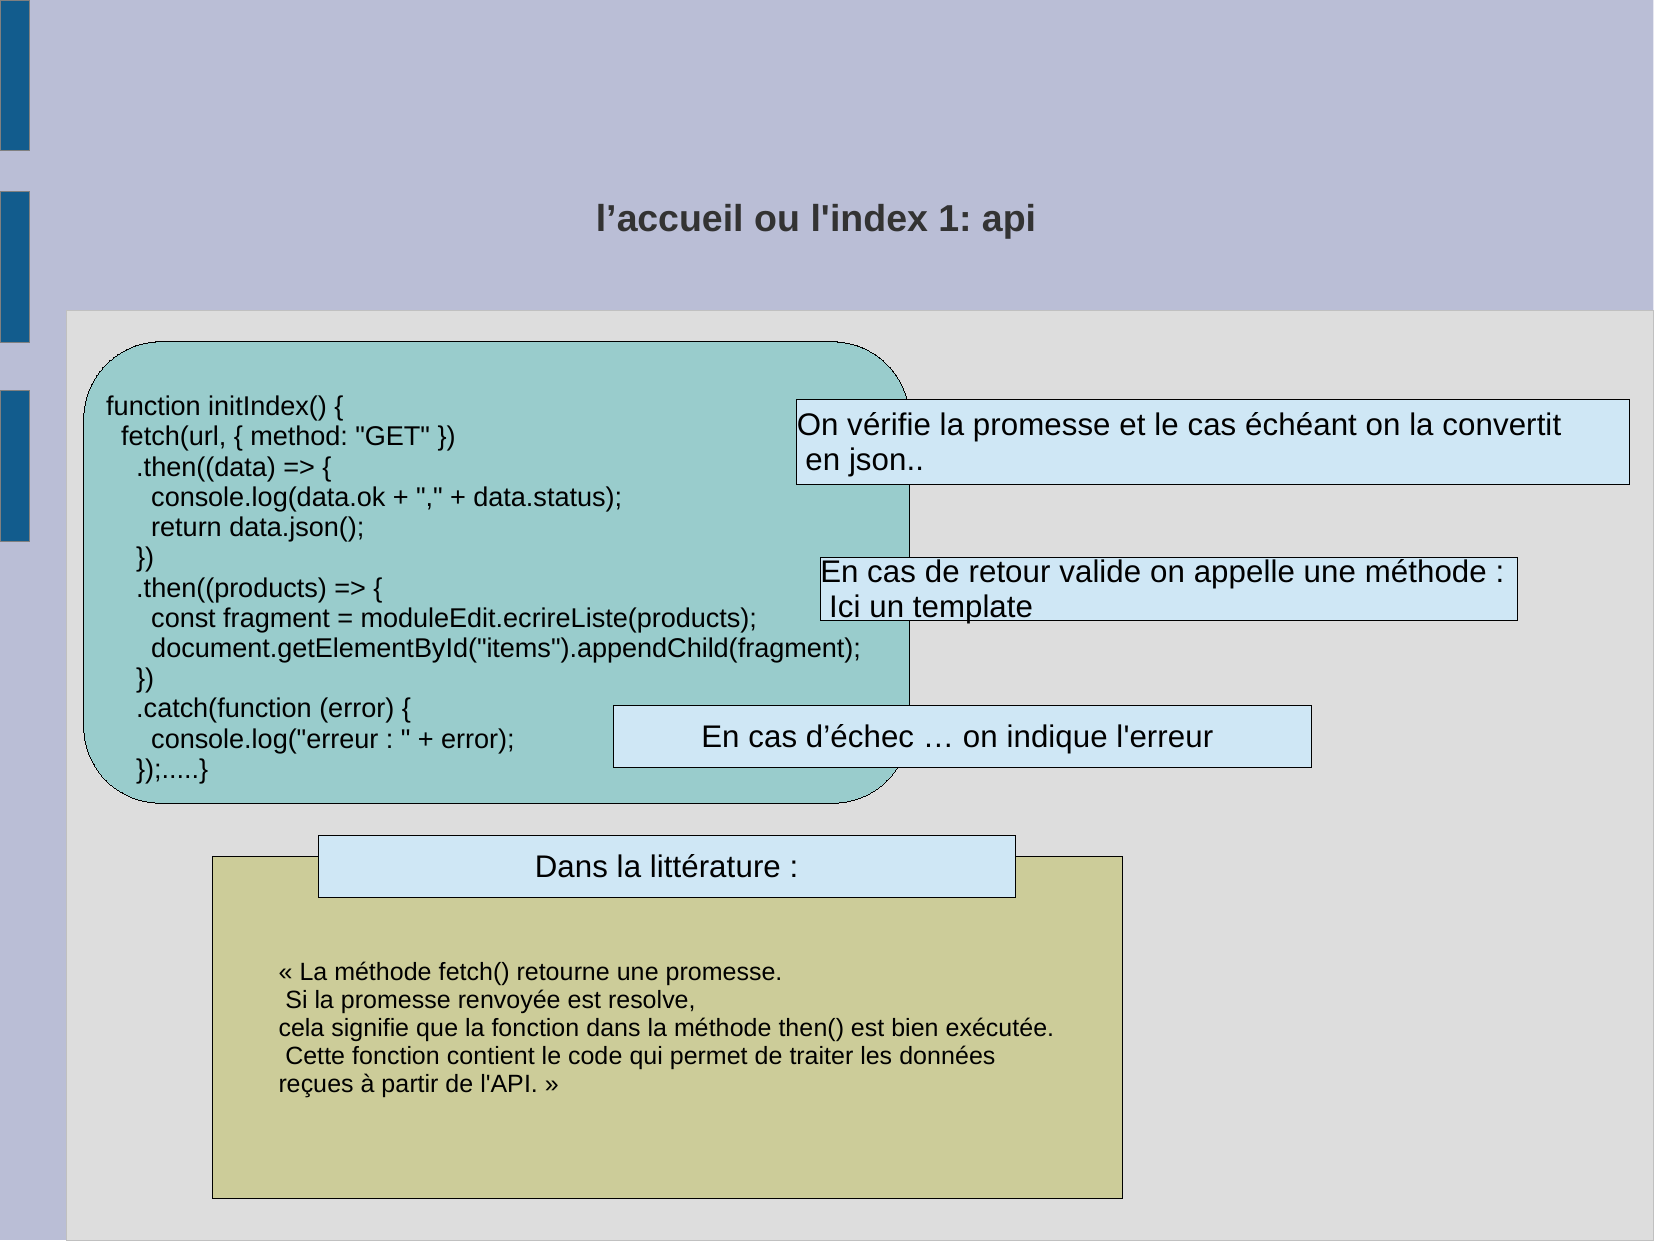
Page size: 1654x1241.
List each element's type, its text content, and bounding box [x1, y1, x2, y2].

text_box function initIndex() { fetch(url, { method: "GET" }) .then((data) => { console.log(data.ok + "," + data.status); return data.json(); }) .then((products) => { const fragment = moduleEdit.ecrireListe(products); document.getElementById("items").appendChild(fragment); }) .catch(function (error) { console.log("erreur : " + error); });.....} [83, 341, 910, 804]
text_box On vérifie la promesse et le cas échéant on la convertit en json.. [796, 399, 1630, 485]
text_box « La méthode fetch() retourne une promesse. Si la promesse renvoyée est resolve, cela signifie que la fonction dans la méthode then() est bien exécutée. Cette fonction contient le code qui permet de traiter les données reçues à partir de l'API. » [212, 856, 1123, 1199]
text_box En cas de retour valide on appelle une méthode : Ici un template [820, 557, 1518, 621]
title l’accueil ou l'index 1: api [88, 114, 1534, 322]
text_box Dans la littérature : [318, 835, 1016, 898]
text_box En cas d’échec … on indique l'erreur [613, 705, 1312, 768]
